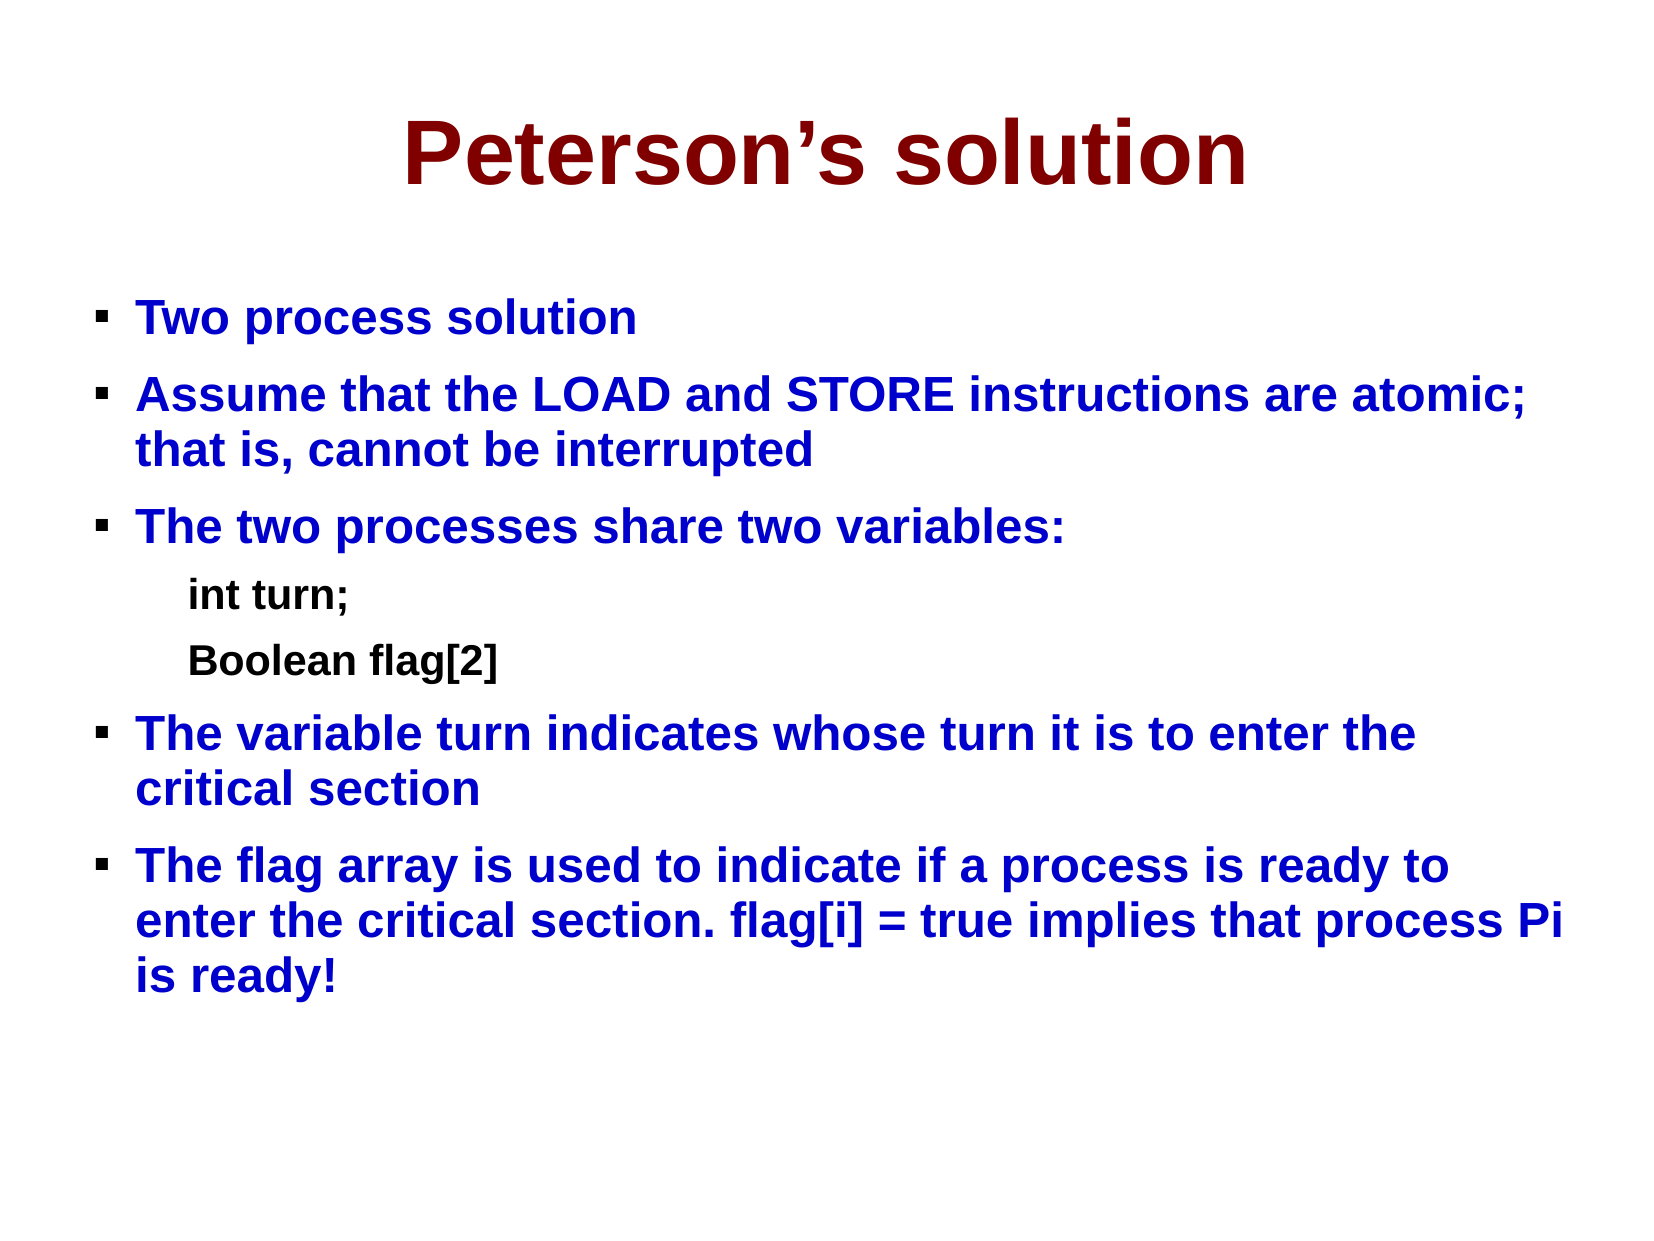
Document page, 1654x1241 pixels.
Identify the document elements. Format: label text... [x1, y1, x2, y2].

list Two process solution Assume that the LOAD and STORE instructions are atomic; that is, cannot be interrupted The two processes share two variables: int turn; Boolean flag[2] The variable turn indicates whose turn it is to enter the critical section The flag array is used to indicate if a process is ready to enter the critical section. flag[i] = true implies that process Pi is ready! [82, 290, 1571, 1010]
title Peterson’s solution [82, 49, 1571, 257]
